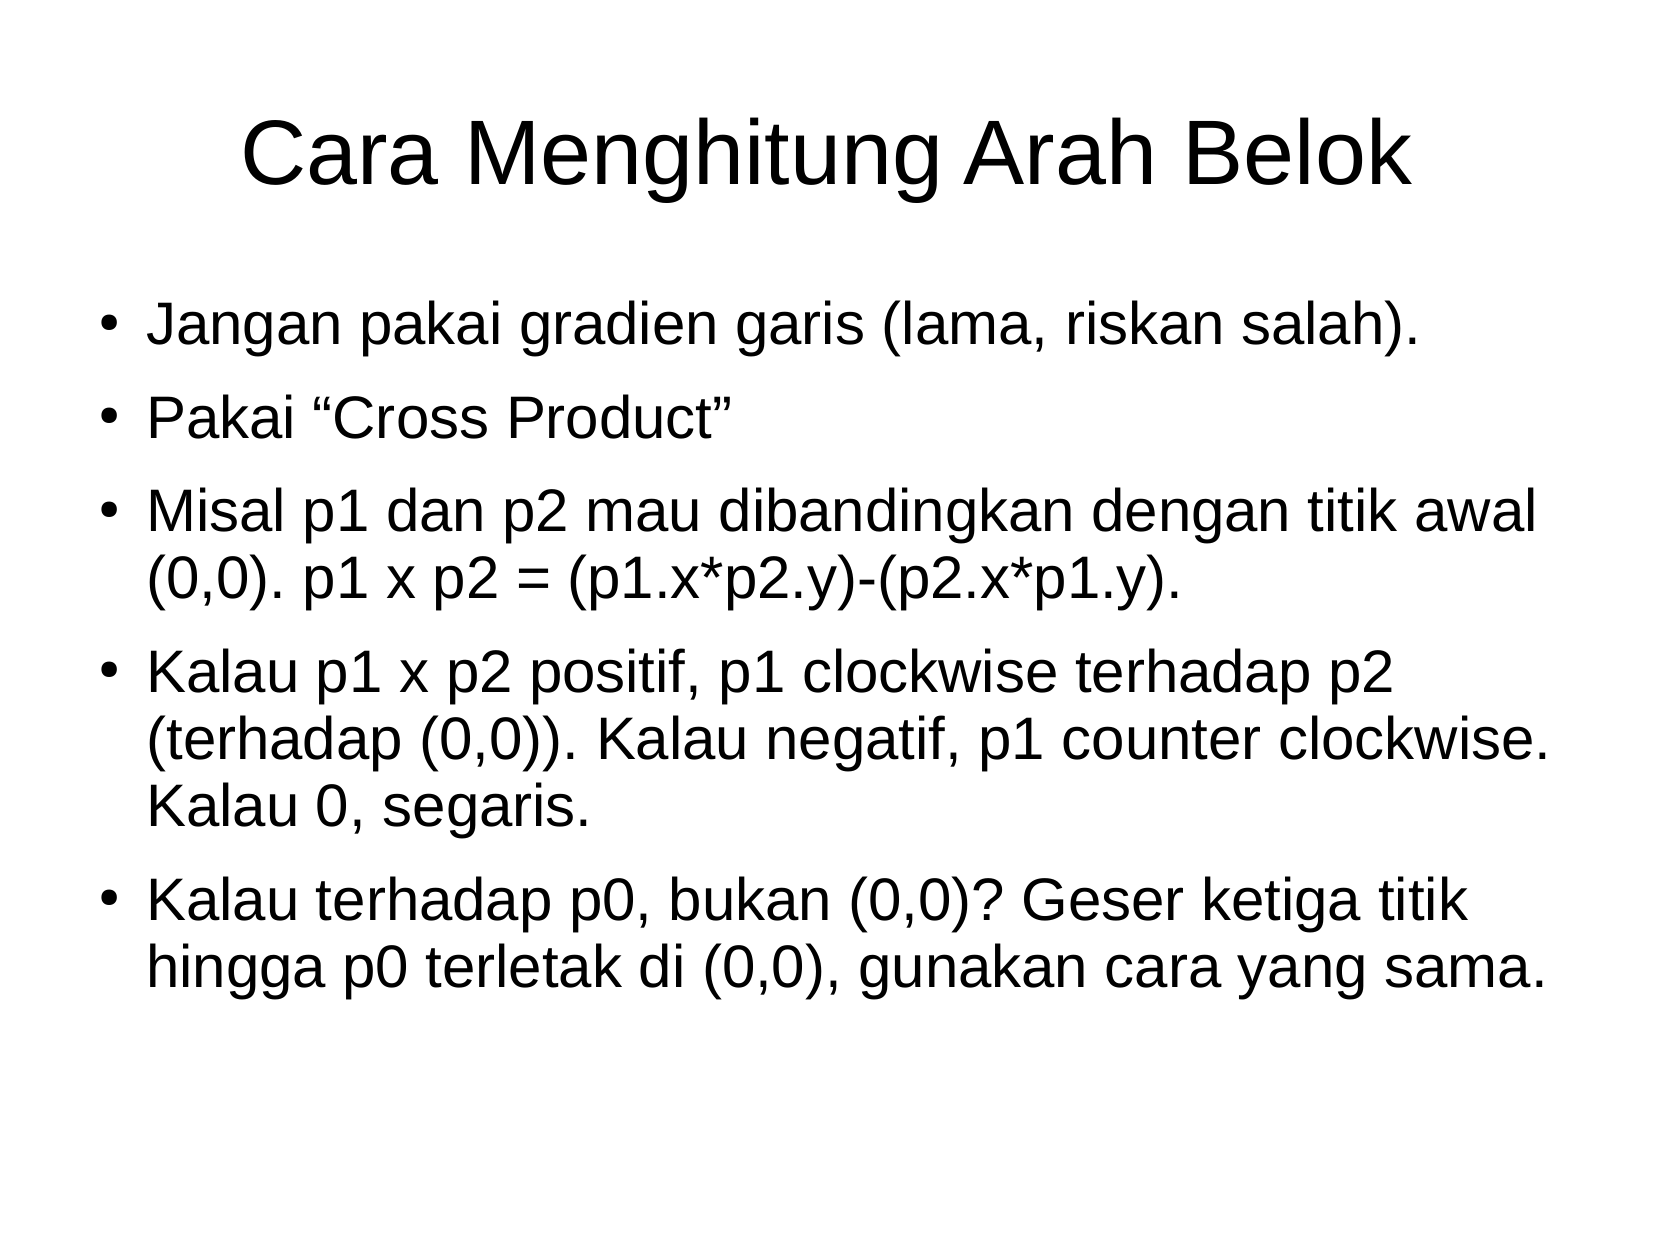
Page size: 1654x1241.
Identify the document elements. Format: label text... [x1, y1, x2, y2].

title Cara Menghitung Arah Belok [82, 49, 1571, 257]
list Jangan pakai gradien garis (lama, riskan salah). Pakai “Cross Product” Misal p1 dan p2 mau dibandingkan dengan titik awal (0,0). p1 x p2 = (p1.x*p2.y)-(p2.x*p1.y). Kalau p1 x p2 positif, p1 clockwise terhadap p2 (terhadap (0,0)). Kalau negatif, p1 counter clockwise. Kalau 0, segaris. Kalau terhadap p0, bukan (0,0)? Geser ketiga titik hingga p0 terletak di (0,0), gunakan cara yang sama. [82, 290, 1571, 1010]
